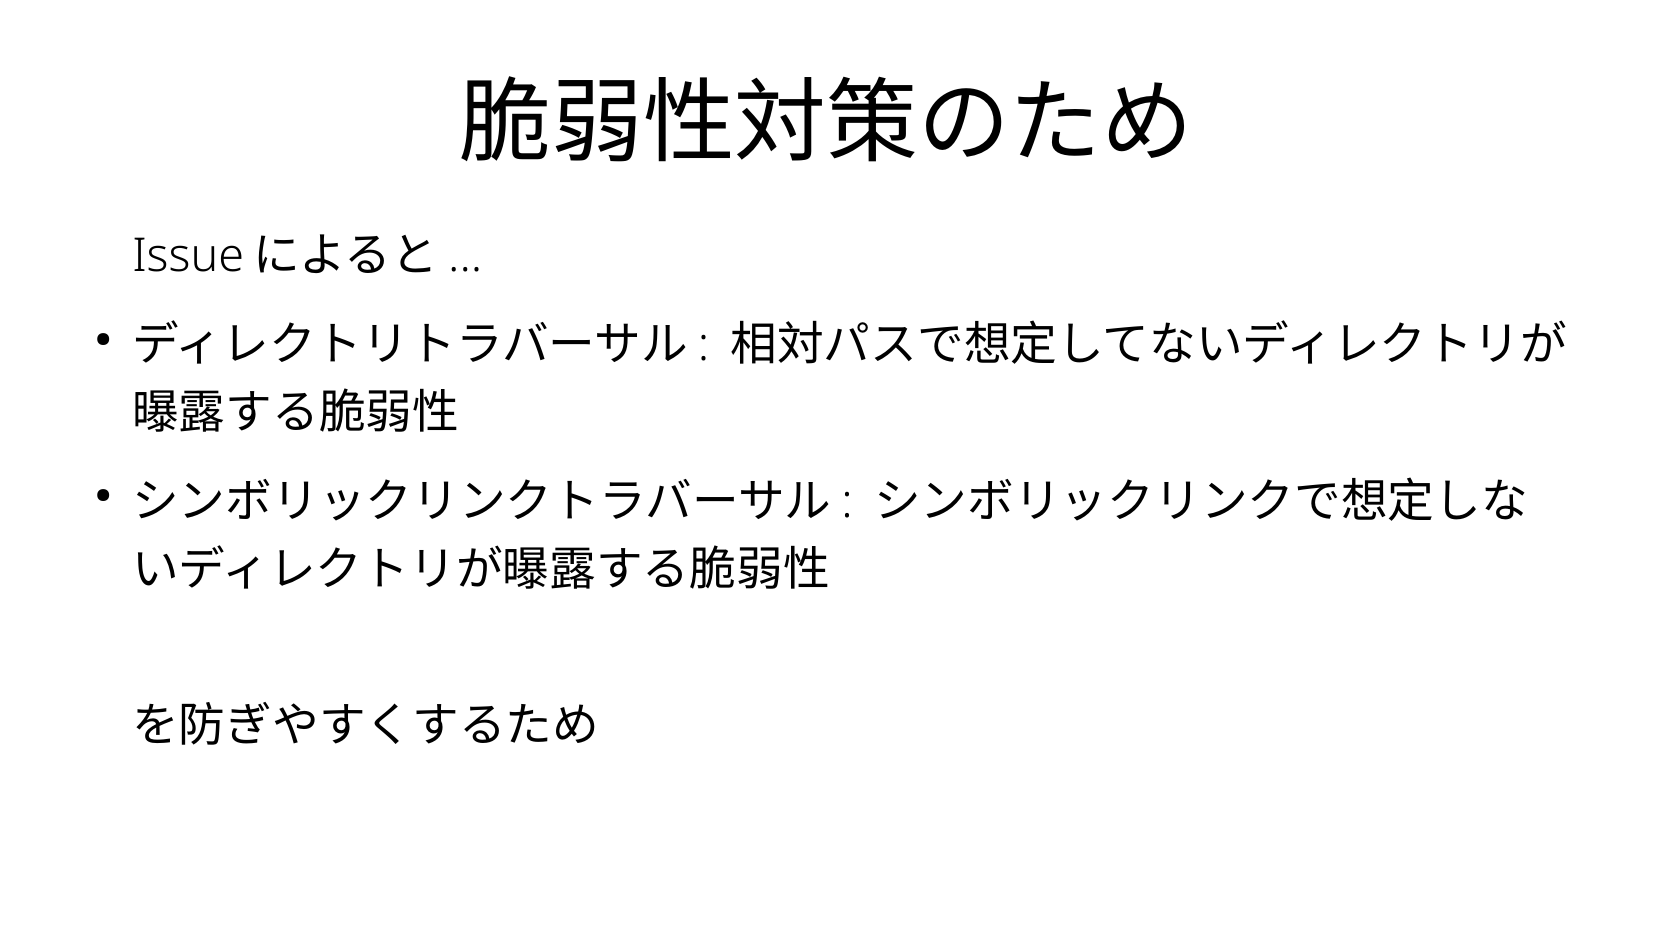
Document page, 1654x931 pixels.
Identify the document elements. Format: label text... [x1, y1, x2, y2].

list Issueによると... ディレクトリトラバーサル: 相対パスで想定してないディレクトリが曝露する脆弱性 シンボリックリンクトラバーサル: シンボリックリンクで想定しないディレクトリが曝露する脆弱性 を防ぎやすくするため [82, 217, 1571, 758]
title 脆弱性対策のため [82, 37, 1571, 193]
